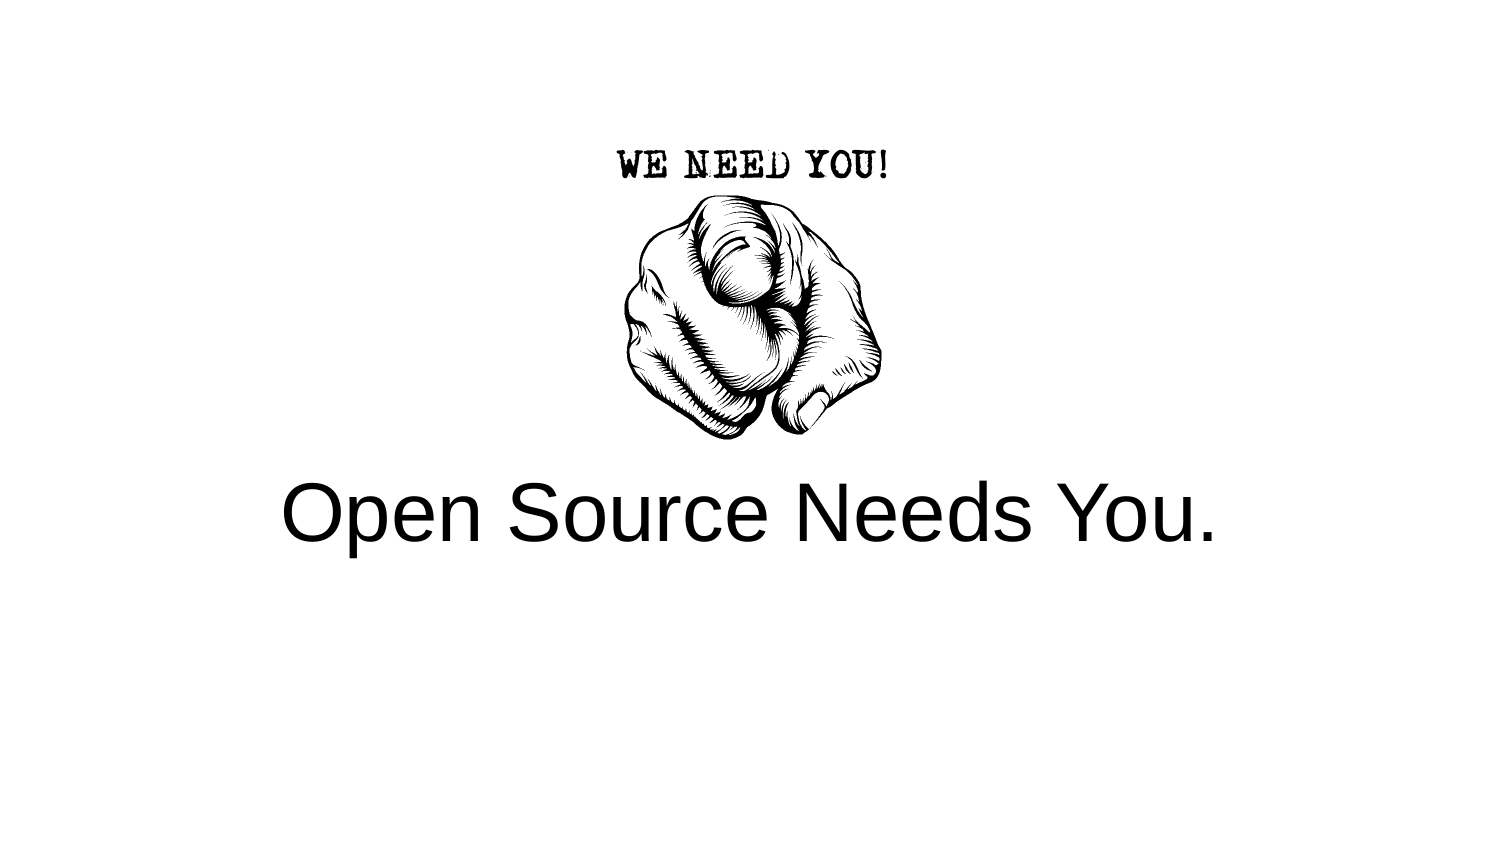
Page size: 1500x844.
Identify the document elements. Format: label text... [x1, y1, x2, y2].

text_box Open Source Needs You. [152, 442, 1348, 704]
picture [606, 140, 894, 443]
